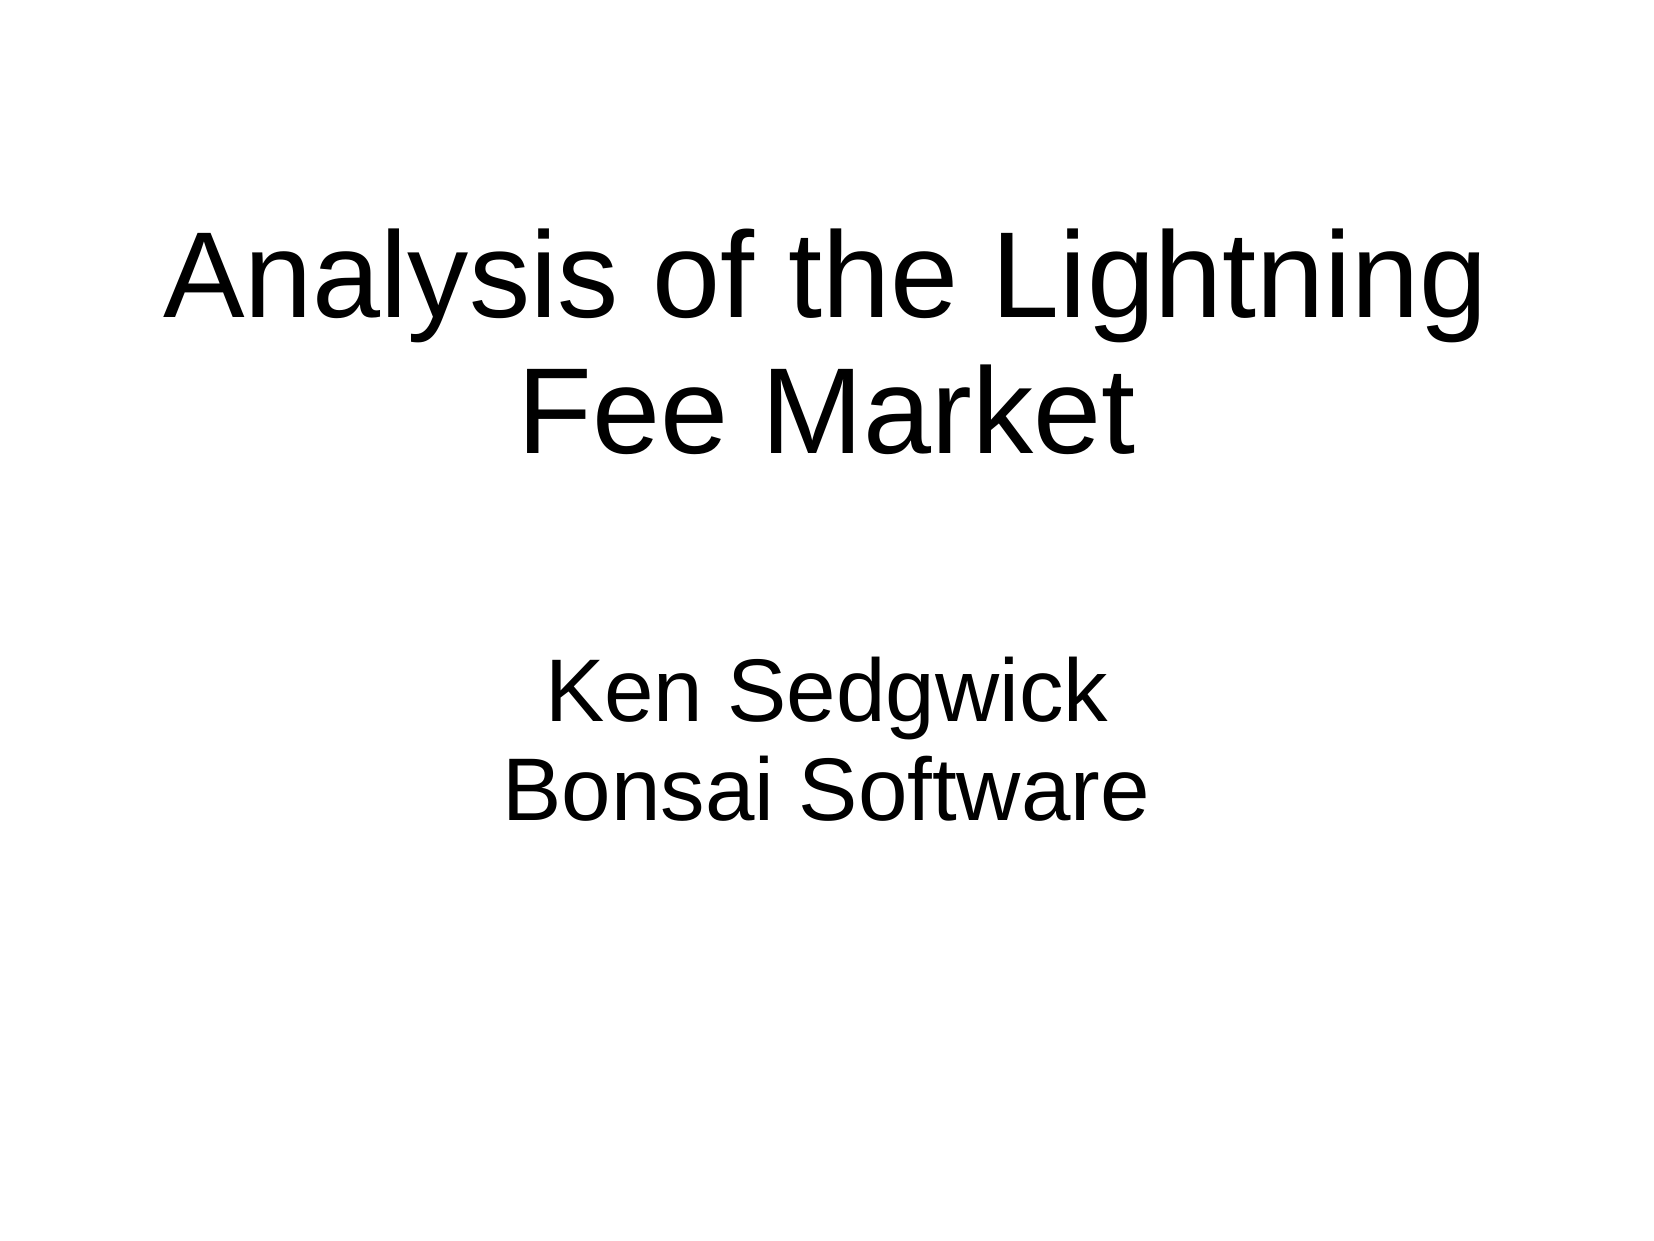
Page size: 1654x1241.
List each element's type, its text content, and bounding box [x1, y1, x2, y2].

title Analysis of the Lightning Fee Market [82, 206, 1571, 380]
subtitle Ken Sedgwick Bonsai Software [82, 380, 1571, 1100]
